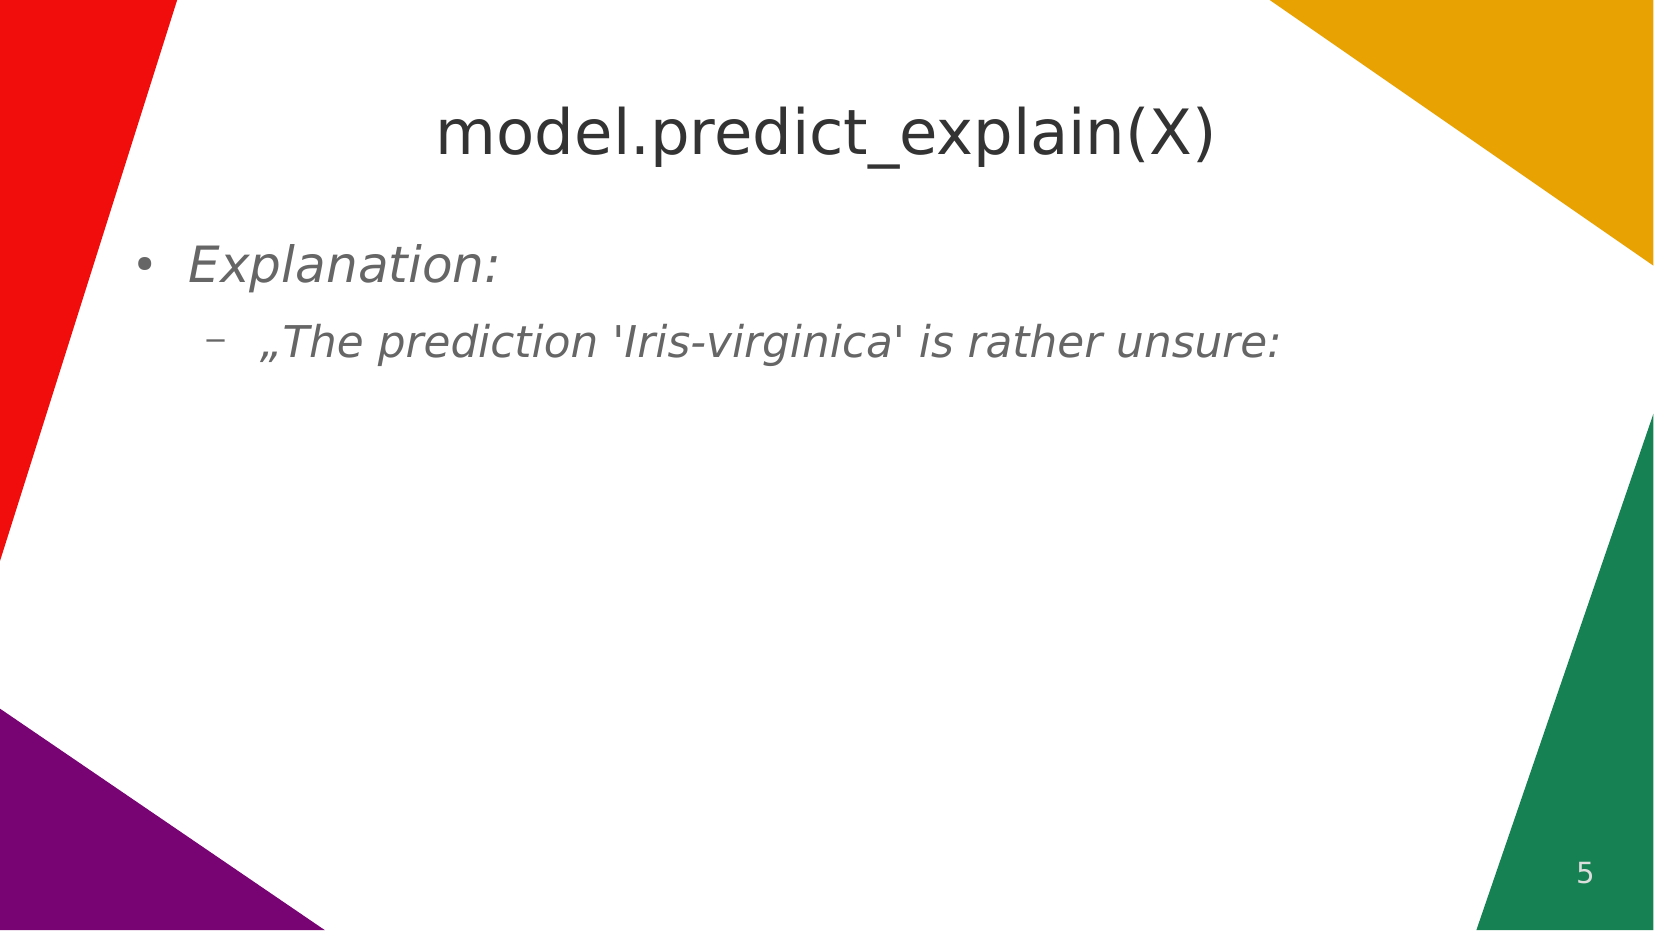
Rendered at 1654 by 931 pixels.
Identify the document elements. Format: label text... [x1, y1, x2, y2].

list Explanation: „The prediction 'Iris-virginica' is rather unsure: [118, 236, 1536, 827]
title model.predict_explain(X) [118, 59, 1536, 207]
